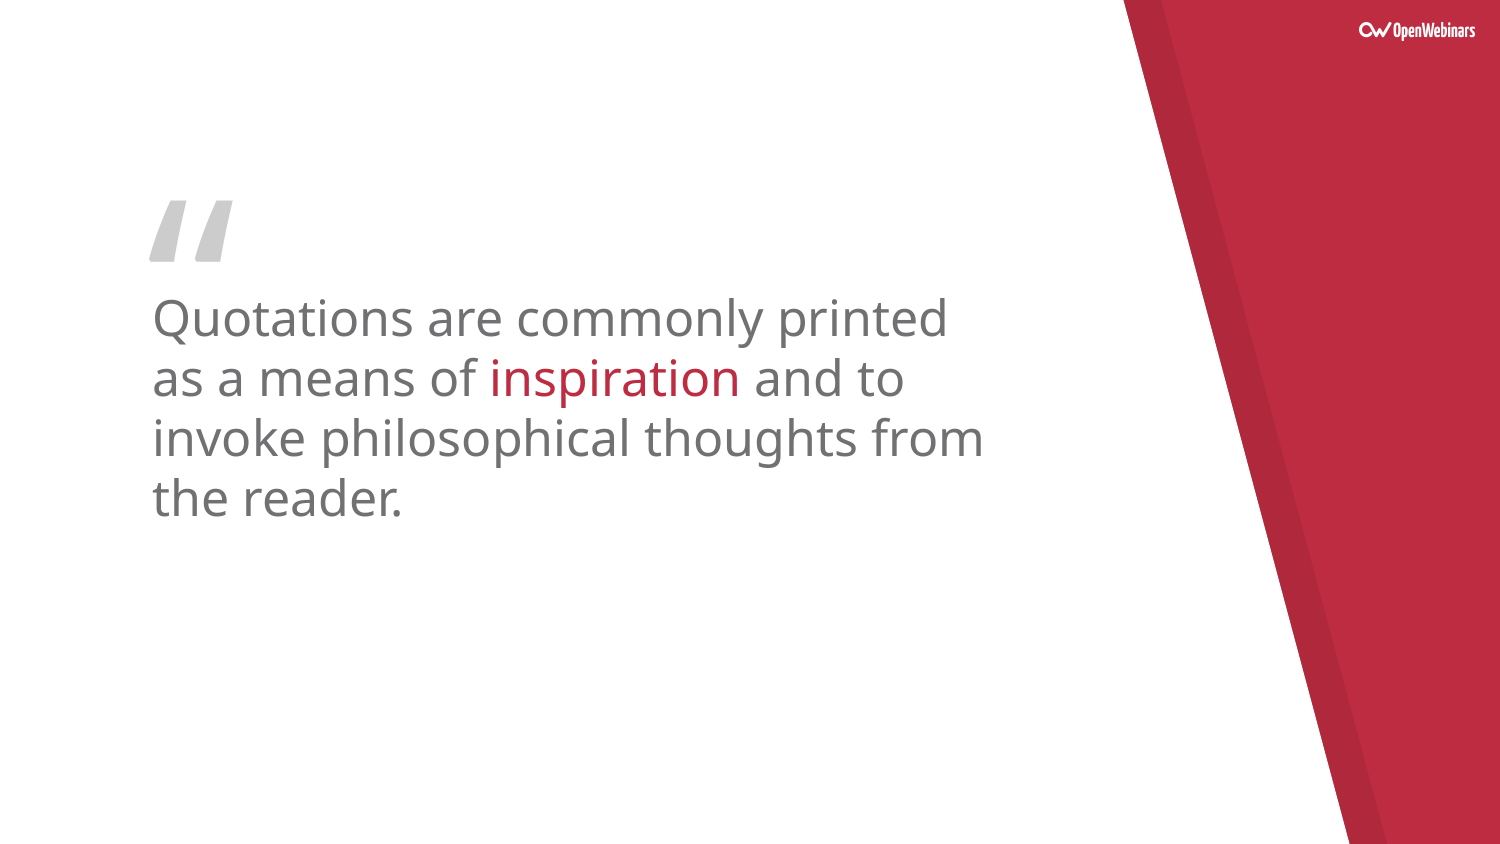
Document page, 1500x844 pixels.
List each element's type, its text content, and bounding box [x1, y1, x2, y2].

list Quotations are commonly printed as a means of inspiration and to invoke philosophical thoughts from the reader. [137, 271, 1011, 642]
picture [1359, 22, 1475, 41]
